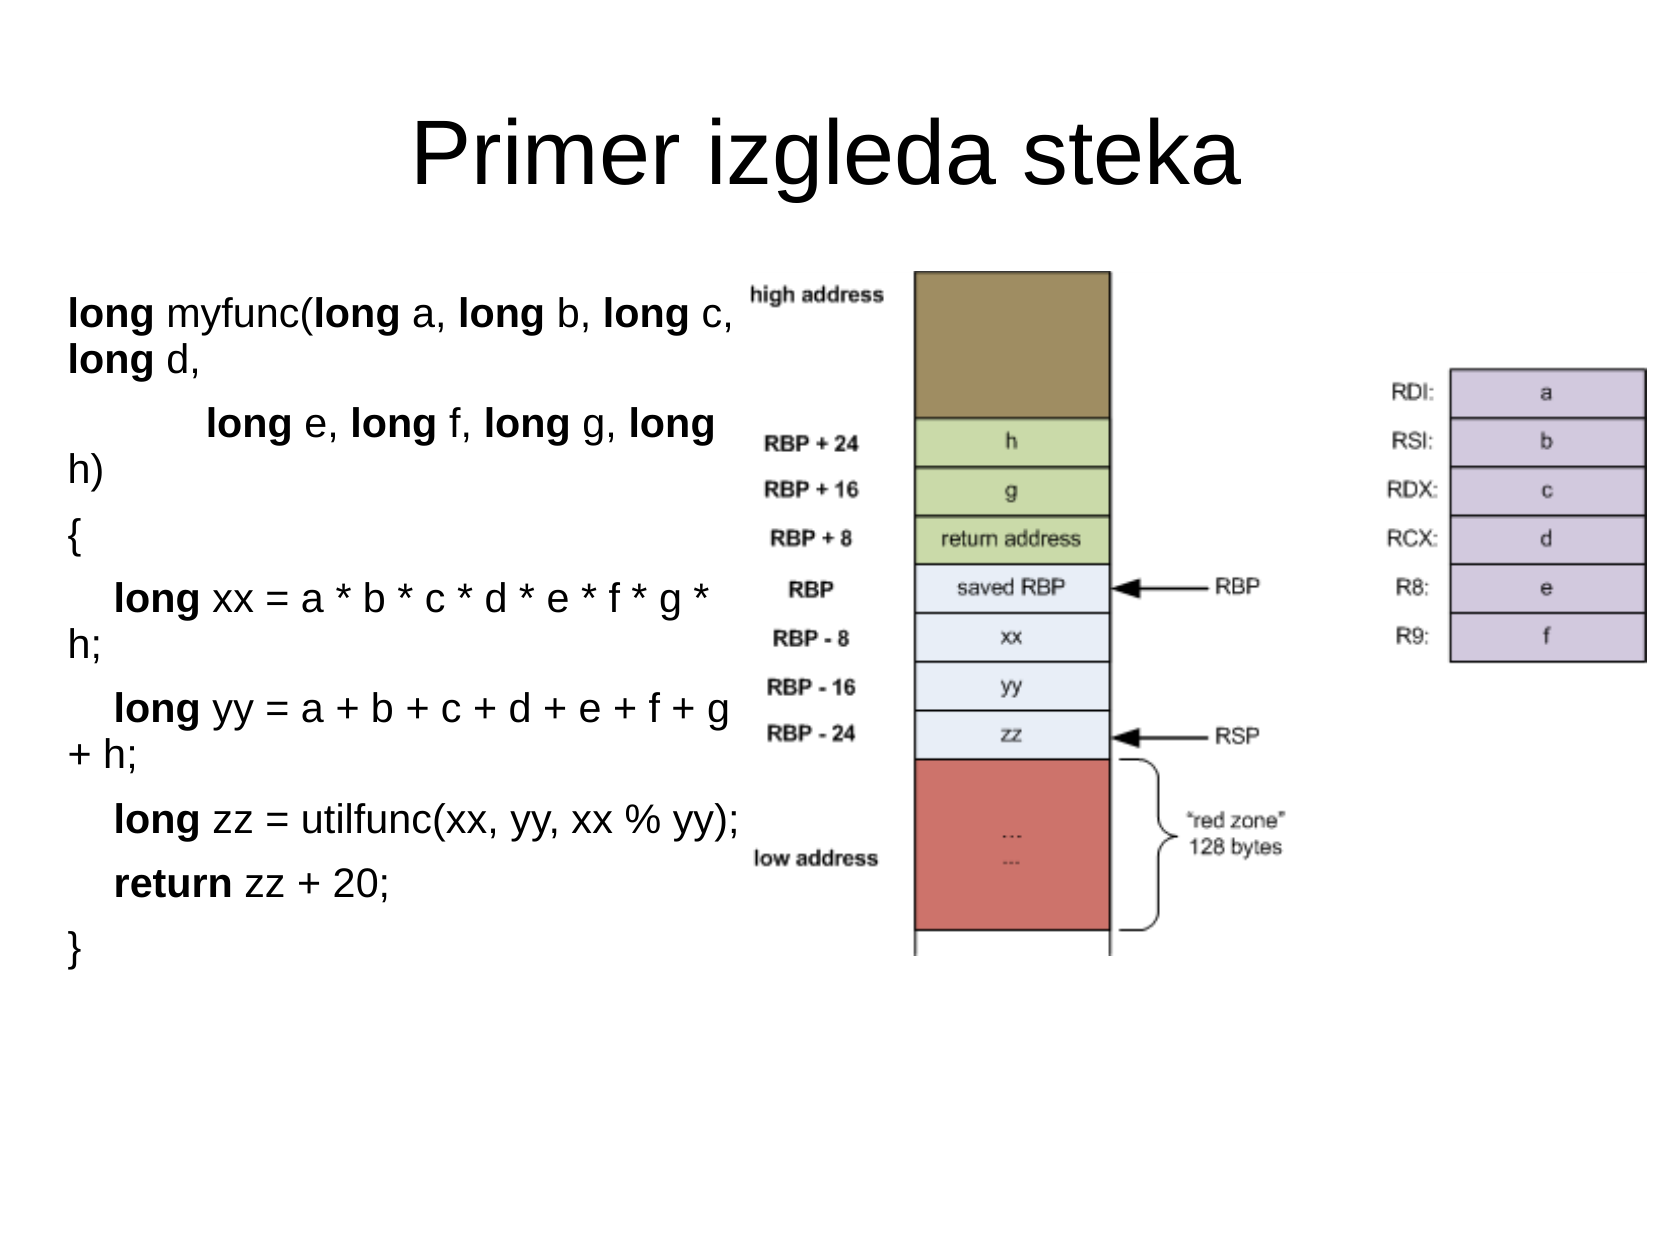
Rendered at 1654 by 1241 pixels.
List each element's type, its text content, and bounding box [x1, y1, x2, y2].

title Primer izgleda steka [82, 49, 1571, 257]
list long myfunc(long a, long b, long c, long d, long e, long f, long g, long h) { long xx = a * b * c * d * e * f * g * h; long yy = a + b + c + d + e + f + g + h; long zz = utilfunc(xx, yy, xx % yy); return zz + 20; } [23, 290, 751, 1010]
picture [750, 271, 1647, 956]
